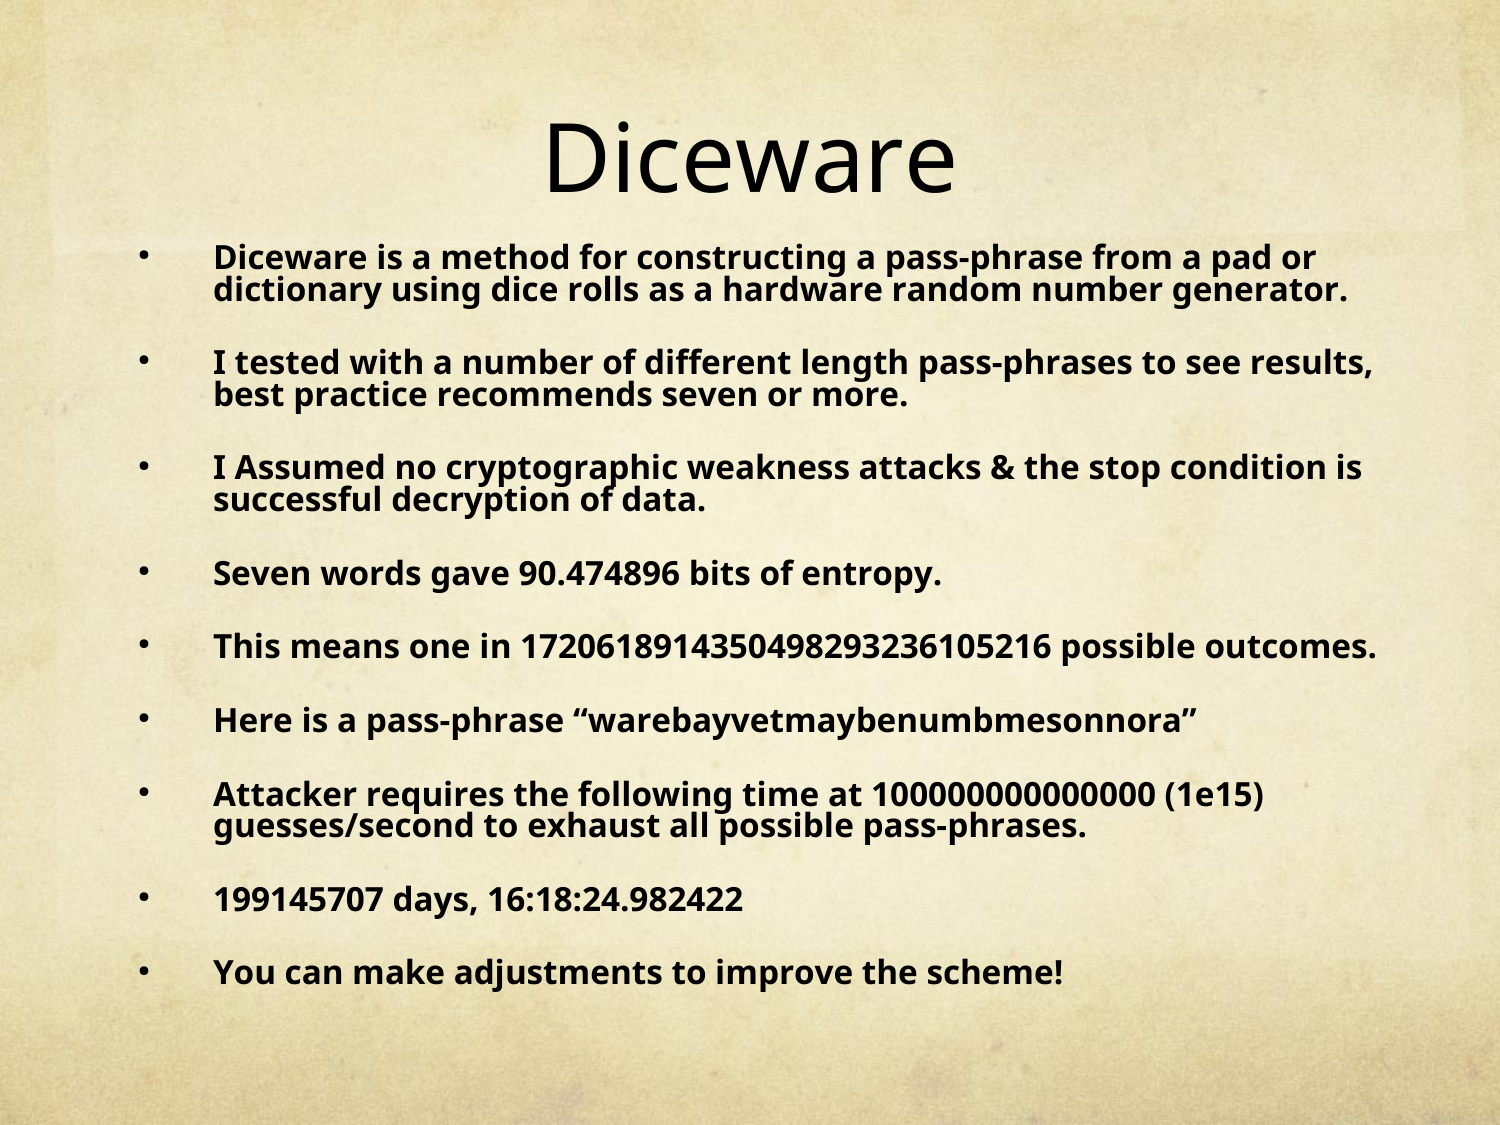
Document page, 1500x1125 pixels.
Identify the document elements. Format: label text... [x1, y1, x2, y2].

text_box Diceware [150, 82, 1350, 226]
picture [0, 0, 1500, 1125]
text_box Diceware is a method for constructing a pass-phrase from a pad or dictionary using dice rolls as a hardware random number generator. I tested with a number of different length pass-phrases to see results, best practice recommends seven or more. I Assumed no cryptographic weakness attacks & the stop condition is successful decryption of data. Seven words gave 90.474896 bits of entropy. This means one in 1720618914350498293236105216 possible outcomes. Here is a pass-phrase “warebayvetmaybenumbmesonnora” Attacker requires the following time at 100000000000000 (1e15) guesses/second to exhaust all possible pass-phrases. 199145707 days, 16:18:24.982422 You can make adjustments to improve the scheme! [123, 236, 1430, 1052]
